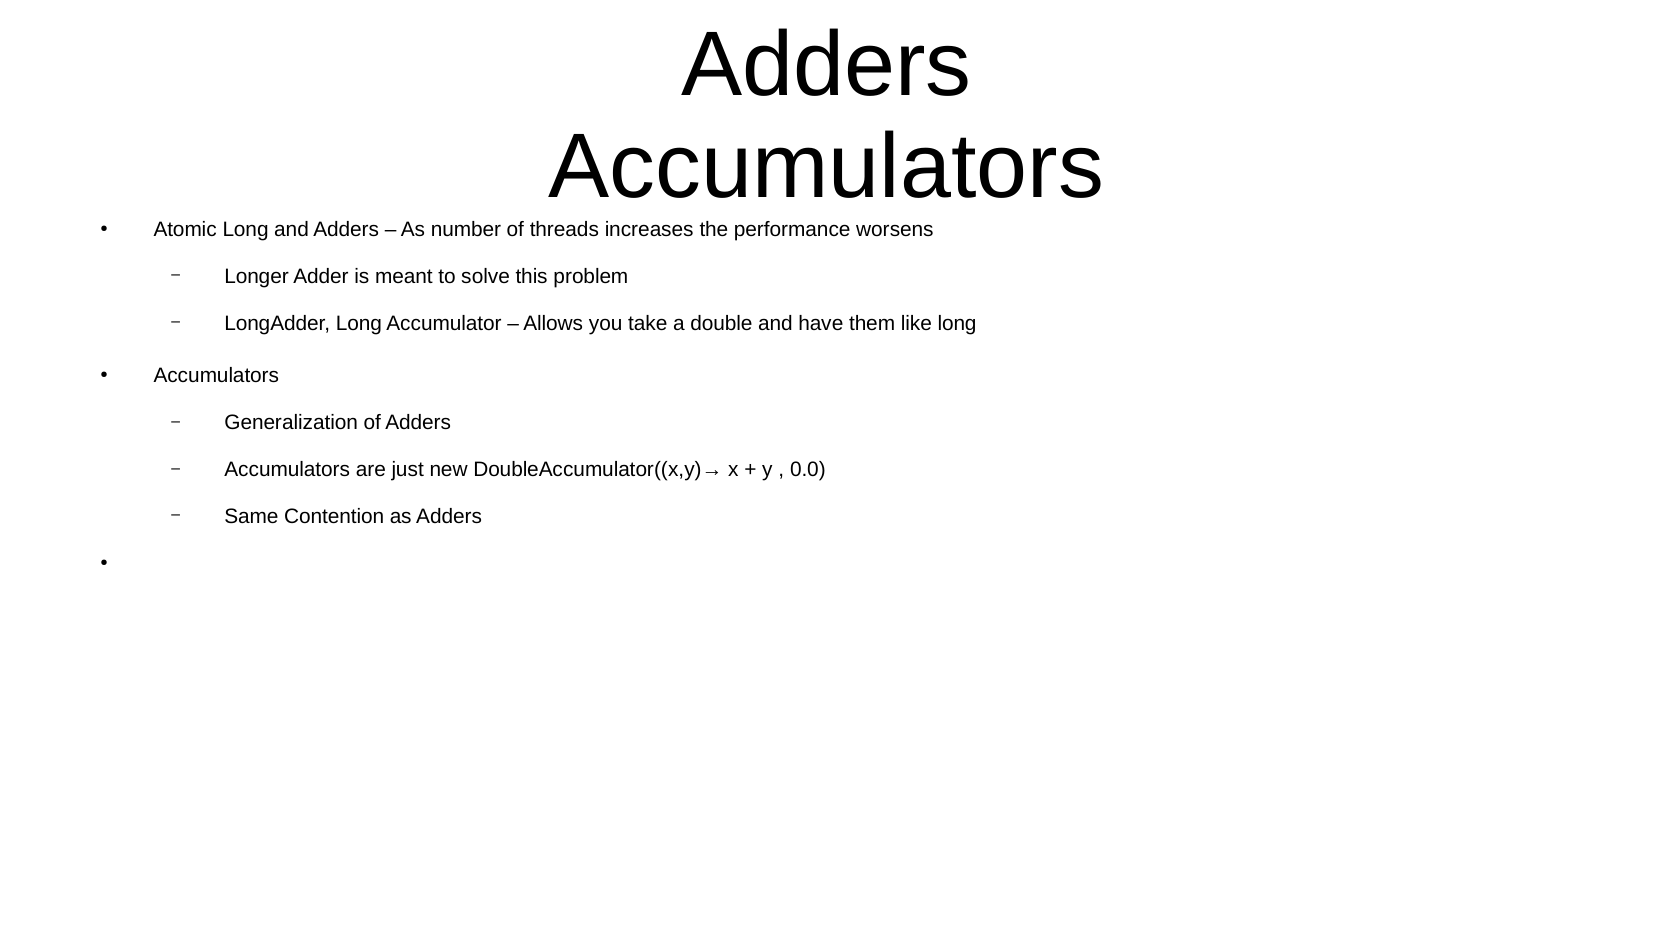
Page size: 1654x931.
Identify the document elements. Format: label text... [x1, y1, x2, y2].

title Adders Accumulators [82, 12, 1571, 217]
list Atomic Long and Adders – As number of threads increases the performance worsens Longer Adder is meant to solve this problem LongAdder, Long Accumulator – Allows you take a double and have them like long Accumulators Generalization of Adders Accumulators are just new DoubleAccumulator((x,y)→ x + y , 0.0) Same Contention as Adders [82, 217, 1571, 758]
